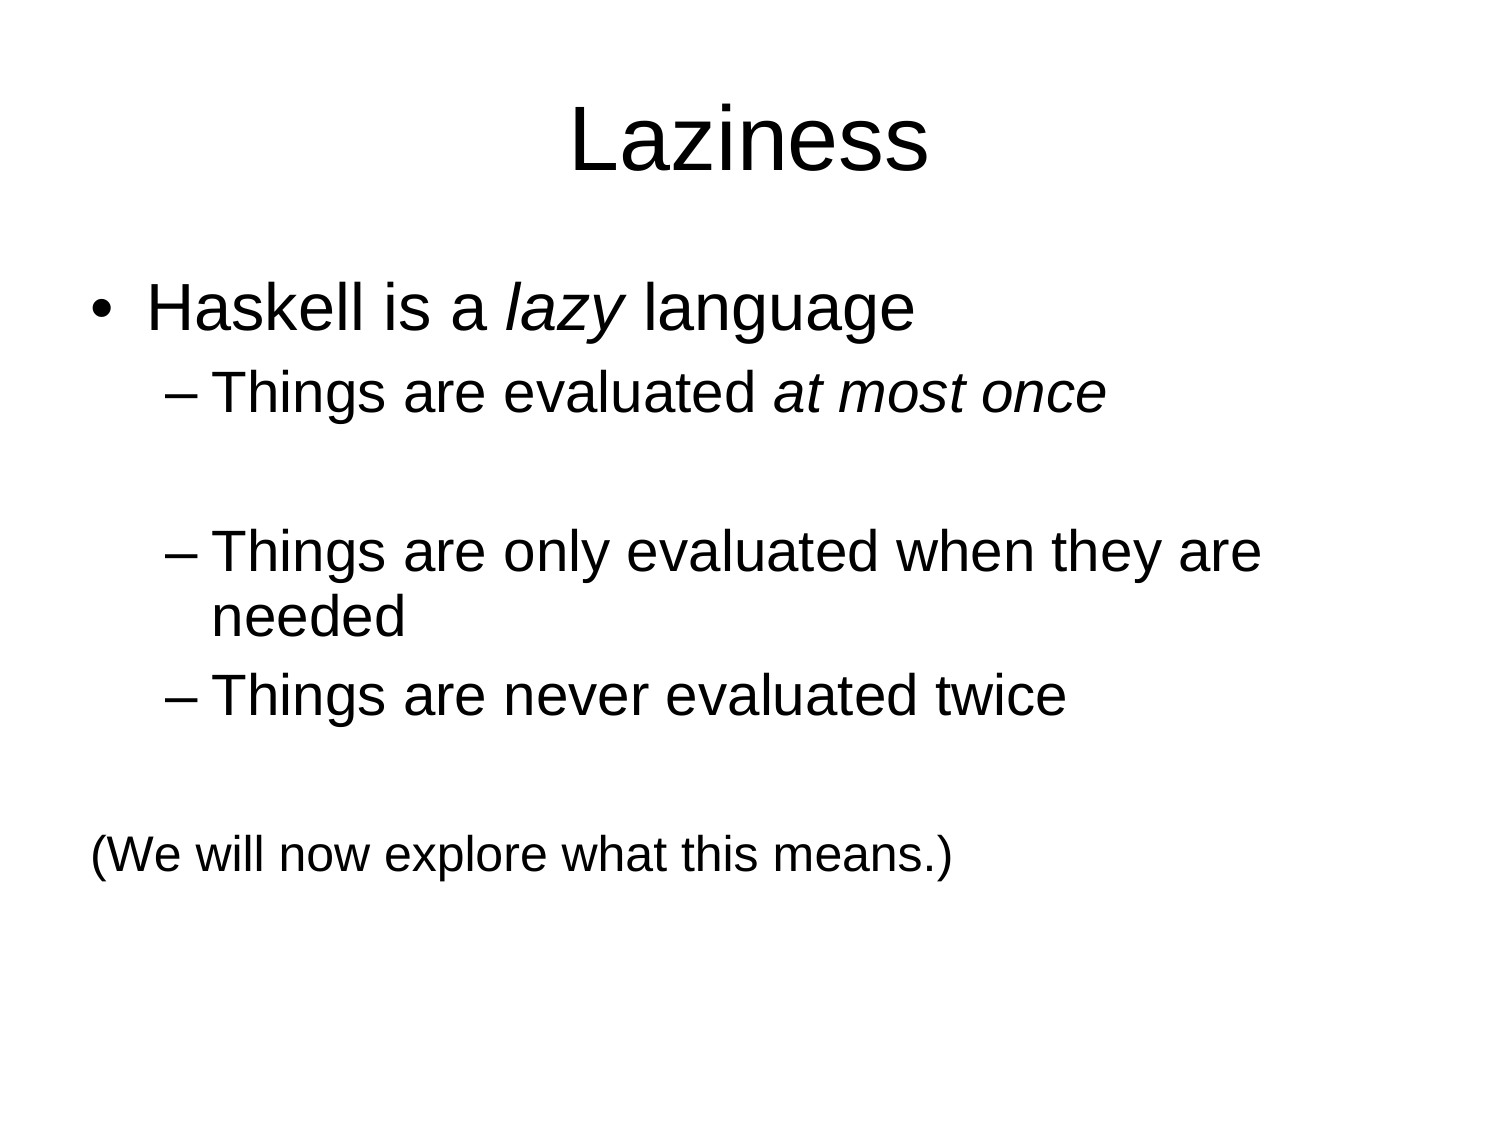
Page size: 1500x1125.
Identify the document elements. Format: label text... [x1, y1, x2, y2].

title Laziness [75, 45, 1426, 233]
list Haskell is a lazy language Things are evaluated at most once Things are only evaluated when they are needed Things are never evaluated twice (We will now explore what this means.) [75, 262, 1426, 1006]
